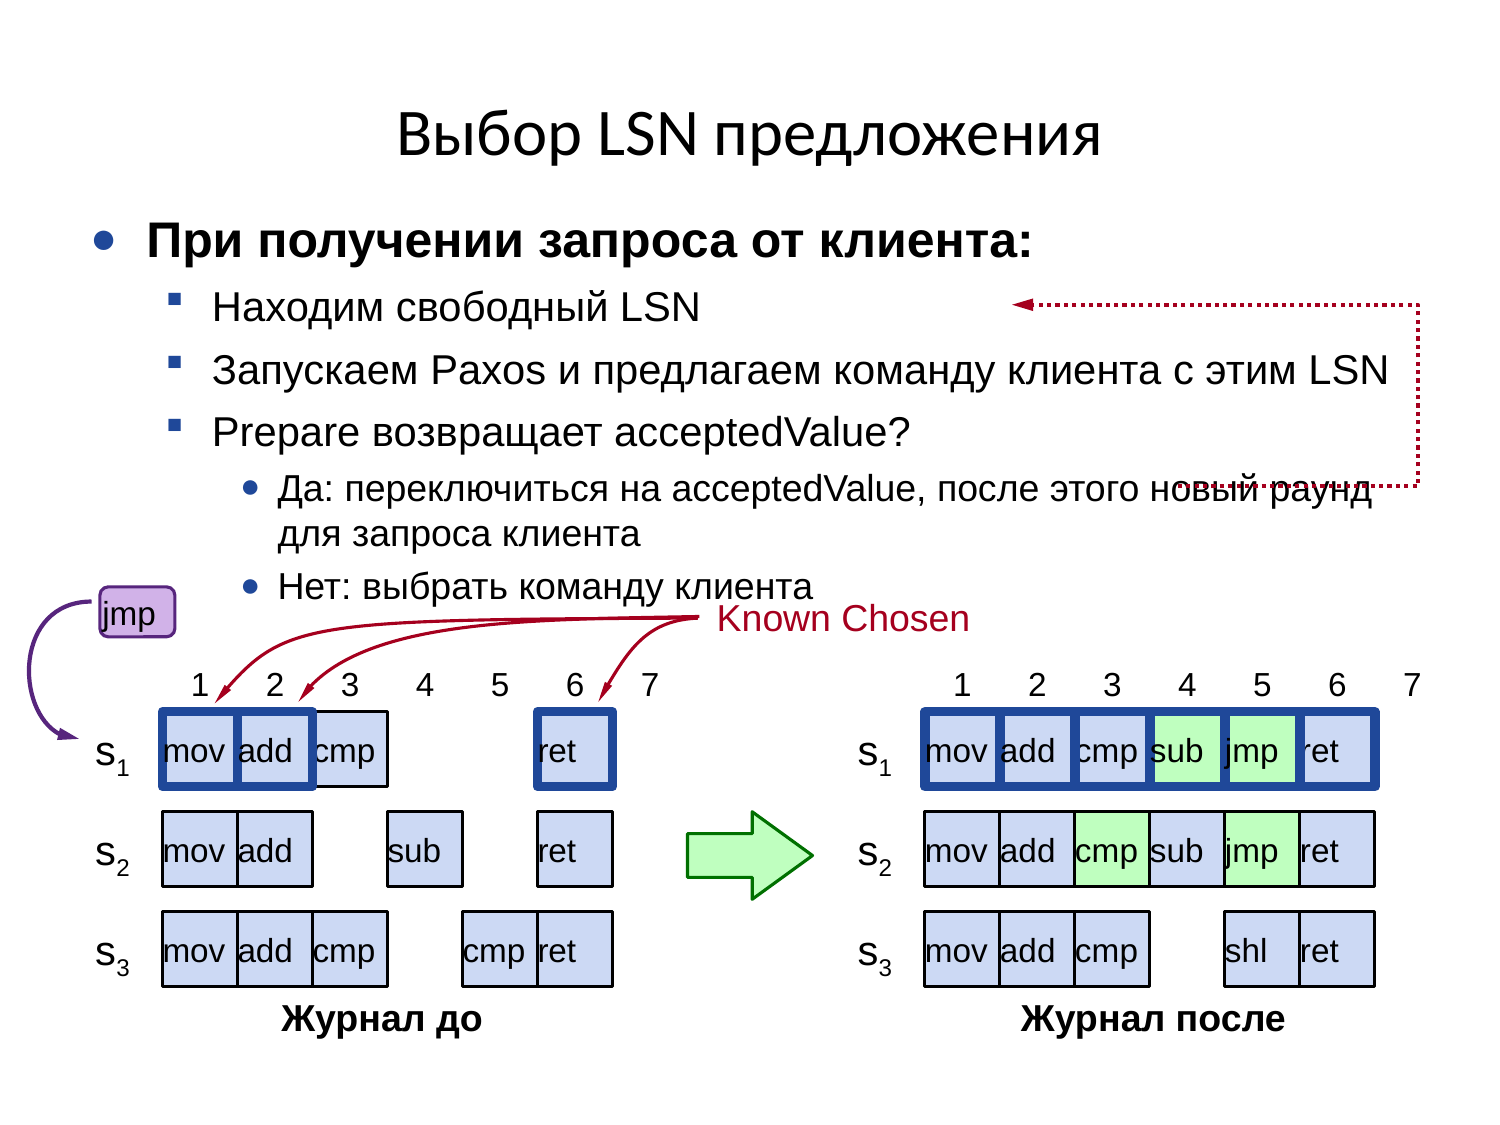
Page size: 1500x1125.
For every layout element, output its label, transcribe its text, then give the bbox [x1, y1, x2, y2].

text_box 3 [312, 656, 348, 681]
text_box ret [1300, 811, 1375, 887]
text_box 7 [1374, 656, 1450, 711]
text_box Журнал после [999, 986, 1307, 1047]
text_box mov [162, 911, 237, 987]
text_box 5 [462, 656, 537, 711]
text_box cmp [313, 711, 388, 787]
text_box 1 [162, 656, 237, 711]
text_box s1 [74, 724, 150, 782]
text_box ret [537, 711, 613, 787]
text_box cmp [1074, 811, 1150, 887]
text_box ret [1299, 911, 1375, 987]
text_box [687, 811, 813, 900]
text_box 6 [1299, 656, 1374, 711]
text_box s1 [837, 724, 913, 782]
text_box add [237, 711, 313, 787]
text_box add [237, 911, 313, 986]
text_box s2 [74, 824, 150, 881]
text_box 4 [1149, 656, 1224, 711]
text_box sub [1149, 711, 1224, 787]
text_box 7 [612, 656, 688, 711]
text_box 2 [237, 656, 312, 711]
title Выбор LSN предложения [75, 45, 1426, 233]
text_box mov [924, 811, 999, 887]
text_box mov [162, 811, 237, 887]
text_box Known Chosen [701, 586, 986, 647]
text_box cmp [313, 911, 388, 986]
text_box 7 [612, 656, 623, 673]
text_box add [999, 711, 1075, 787]
text_box 5 [1224, 656, 1299, 711]
text_box 3 [312, 656, 387, 711]
text_box ret [537, 911, 613, 987]
text_box 3 [1074, 656, 1149, 711]
text_box shl [1224, 911, 1299, 986]
text_box add [237, 811, 313, 887]
text_box sub [387, 811, 463, 887]
text_box 4 [387, 656, 462, 711]
text_box 2 [999, 656, 1074, 711]
text_box 6 [537, 656, 612, 711]
text_box Журнал до [237, 986, 538, 1047]
text_box ret [537, 811, 613, 887]
text_box 1 [924, 656, 999, 711]
list При получении запроса от клиента: Находим свободный LSN Запускаем Paxos и предлагаем команду клиента с этим LSN Prepare возвращает acceptedValue? Да: переключиться на acceptedValue, после этого новый раунд для запроса клиента Нет: выбрать команду клиента [75, 233, 1425, 625]
text_box s3 [74, 924, 150, 982]
text_box jmp [99, 586, 175, 637]
text_box jmp [1224, 811, 1300, 887]
text_box 2 [237, 656, 257, 674]
text_box cmp [462, 911, 537, 986]
text_box sub [1150, 811, 1224, 887]
text_box cmp [1075, 911, 1150, 986]
text_box mov [924, 711, 999, 787]
text_box add [999, 811, 1074, 887]
text_box s2 [837, 824, 913, 881]
text_box jmp [1224, 711, 1300, 787]
text_box mov [924, 911, 999, 987]
text_box s3 [837, 924, 913, 982]
text_box mov [162, 711, 237, 787]
text_box ret [1300, 711, 1375, 787]
text_box cmp [1075, 711, 1149, 787]
text_box add [999, 911, 1075, 986]
